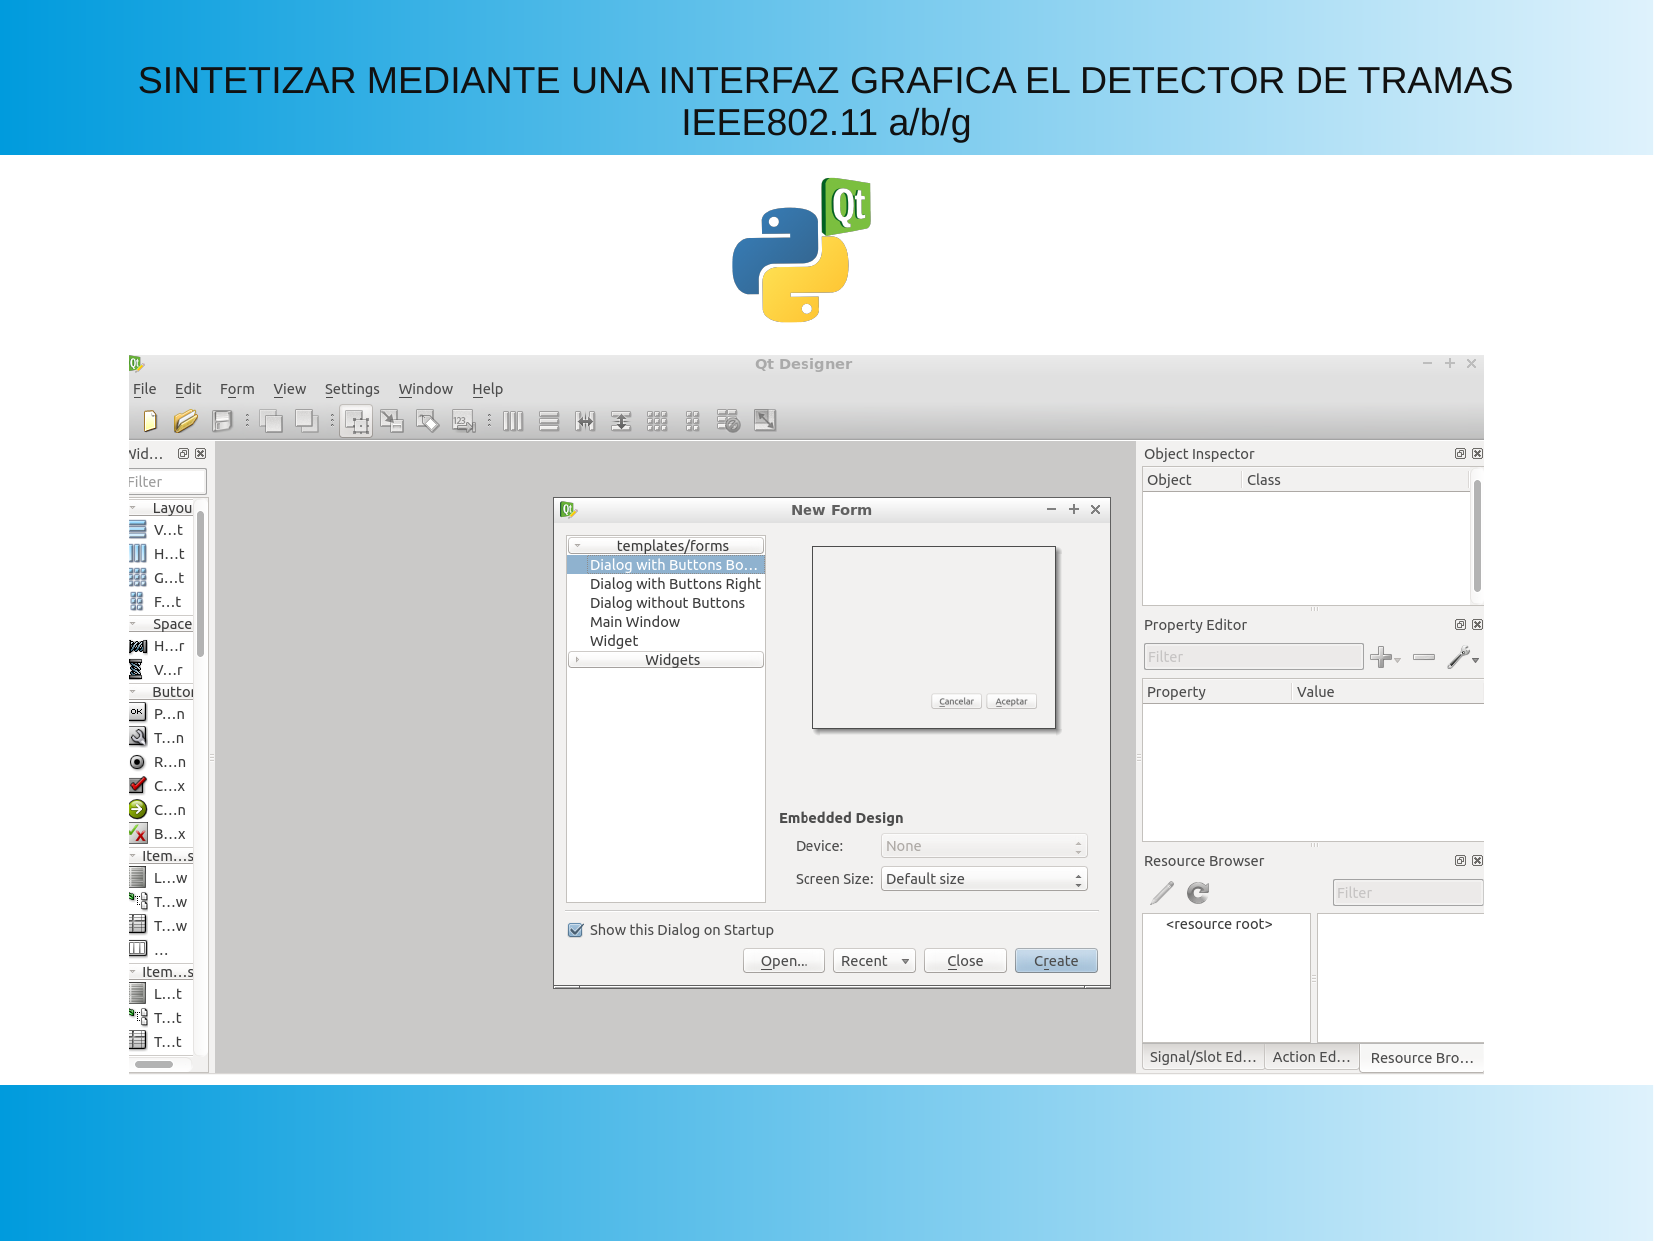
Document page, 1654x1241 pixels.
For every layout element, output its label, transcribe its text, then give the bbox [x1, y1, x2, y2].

title SINTETIZAR MEDIANTE UNA INTERFAZ GRAFICA EL DETECTOR DE TRAMAS IEEE802.11 a/b/g [82, 49, 1571, 154]
picture [129, 355, 1484, 1075]
picture [731, 177, 872, 324]
